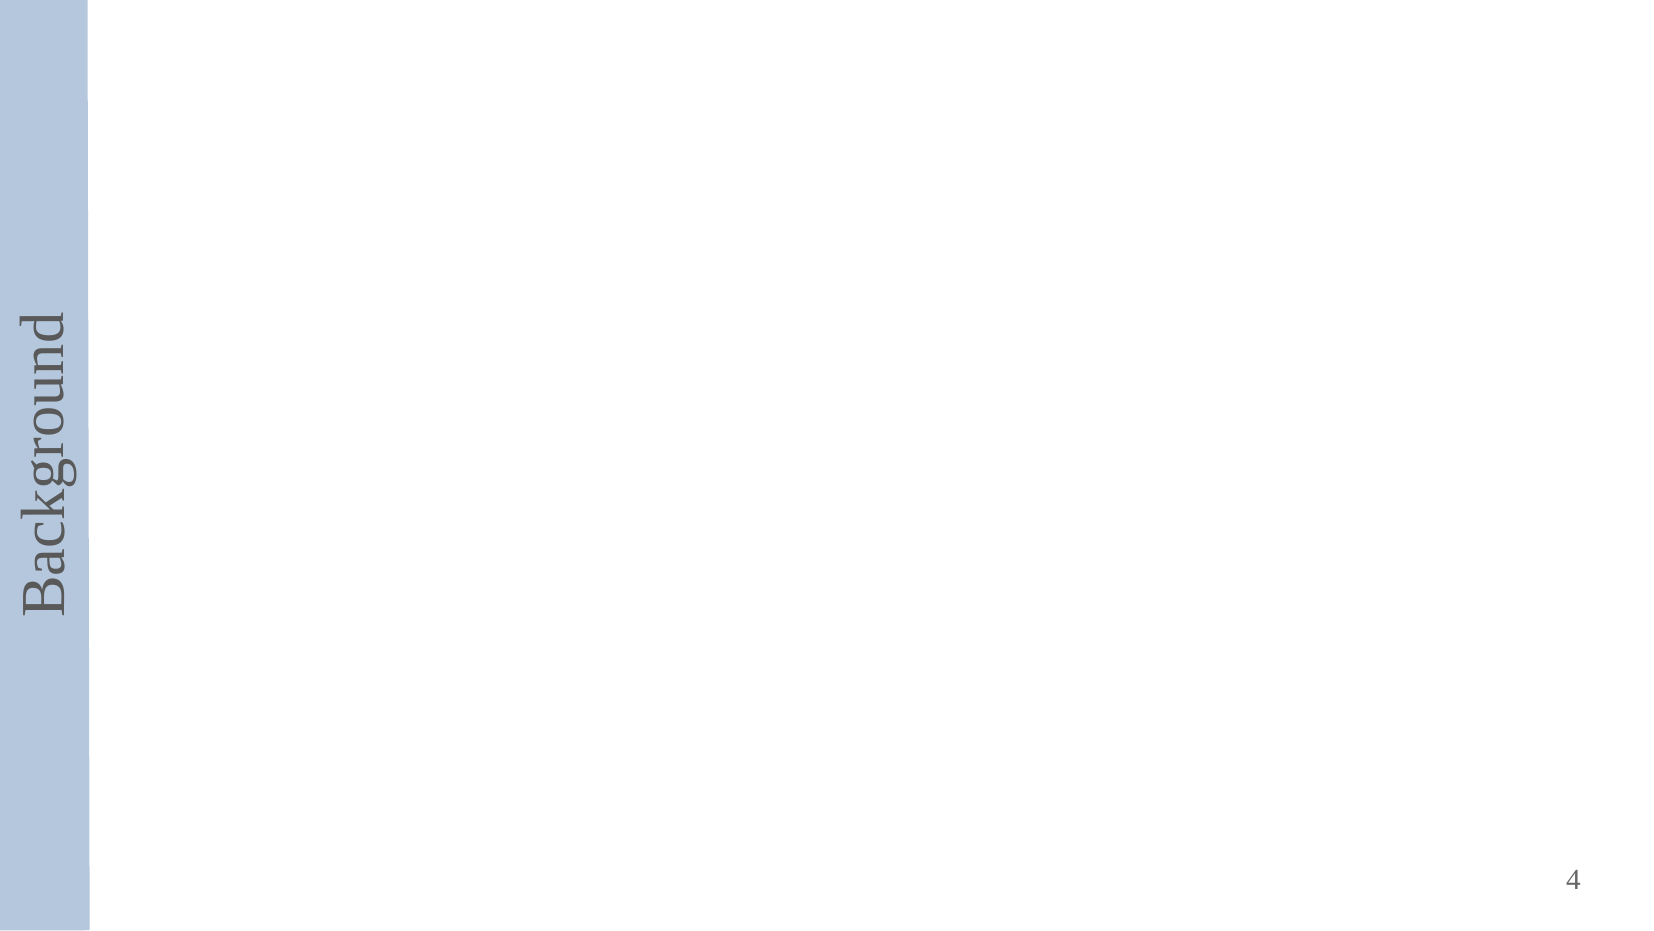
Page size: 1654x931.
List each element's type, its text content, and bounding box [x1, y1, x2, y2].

title Background [0, 0, 90, 931]
